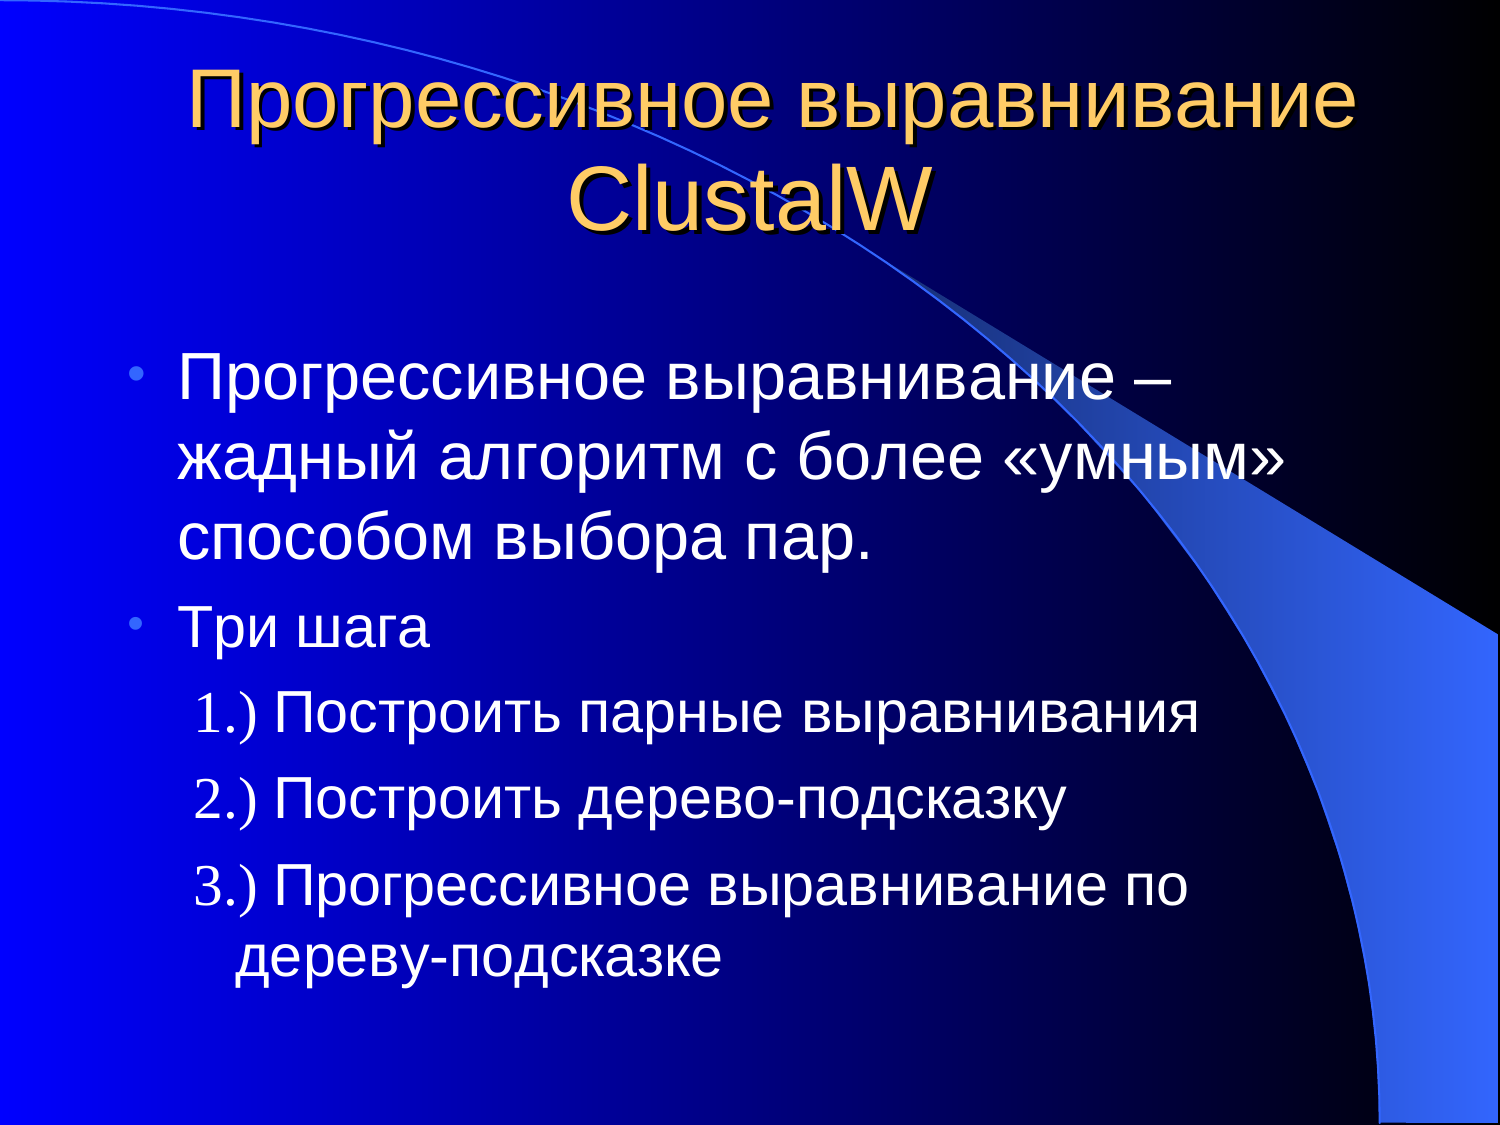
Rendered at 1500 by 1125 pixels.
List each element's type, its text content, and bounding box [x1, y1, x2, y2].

list Прогрессивное выравнивание –жадный алгоритм с более «умным» способом выбора пар. Три шага 1.) Построить парные выравнивания 2.) Построить дерево-подсказку 3.) Прогрессивное выравнивание по дереву-подсказке [112, 324, 1388, 1000]
title ClustalW [112, 99, 1388, 288]
text_box Прогрессивное выравнивание [135, 0, 1411, 188]
